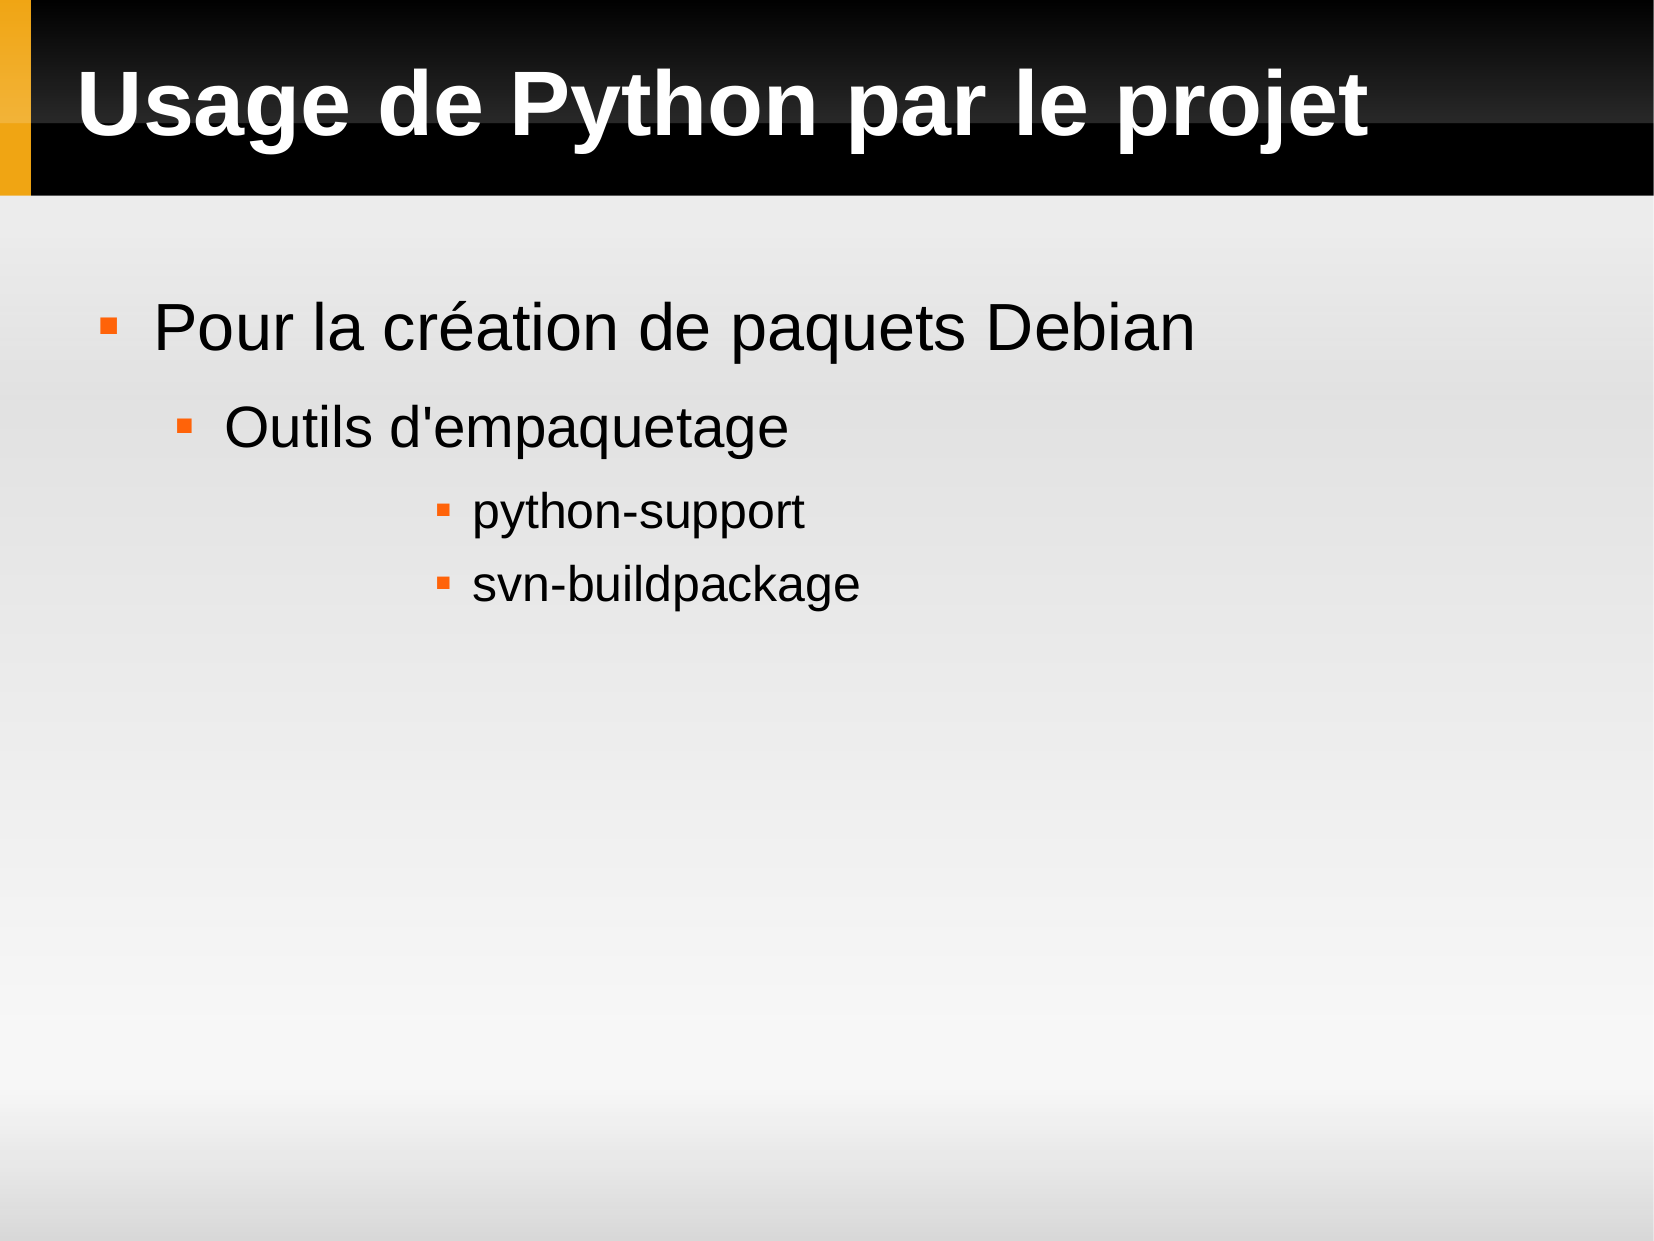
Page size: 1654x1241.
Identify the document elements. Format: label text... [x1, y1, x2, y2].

list Pour la création de paquets Debian Outils d'empaquetage python-support svn-buildpackage [82, 290, 1571, 1109]
picture [0, 0, 1654, 1241]
title Usage de Python par le projet [76, 0, 1565, 208]
